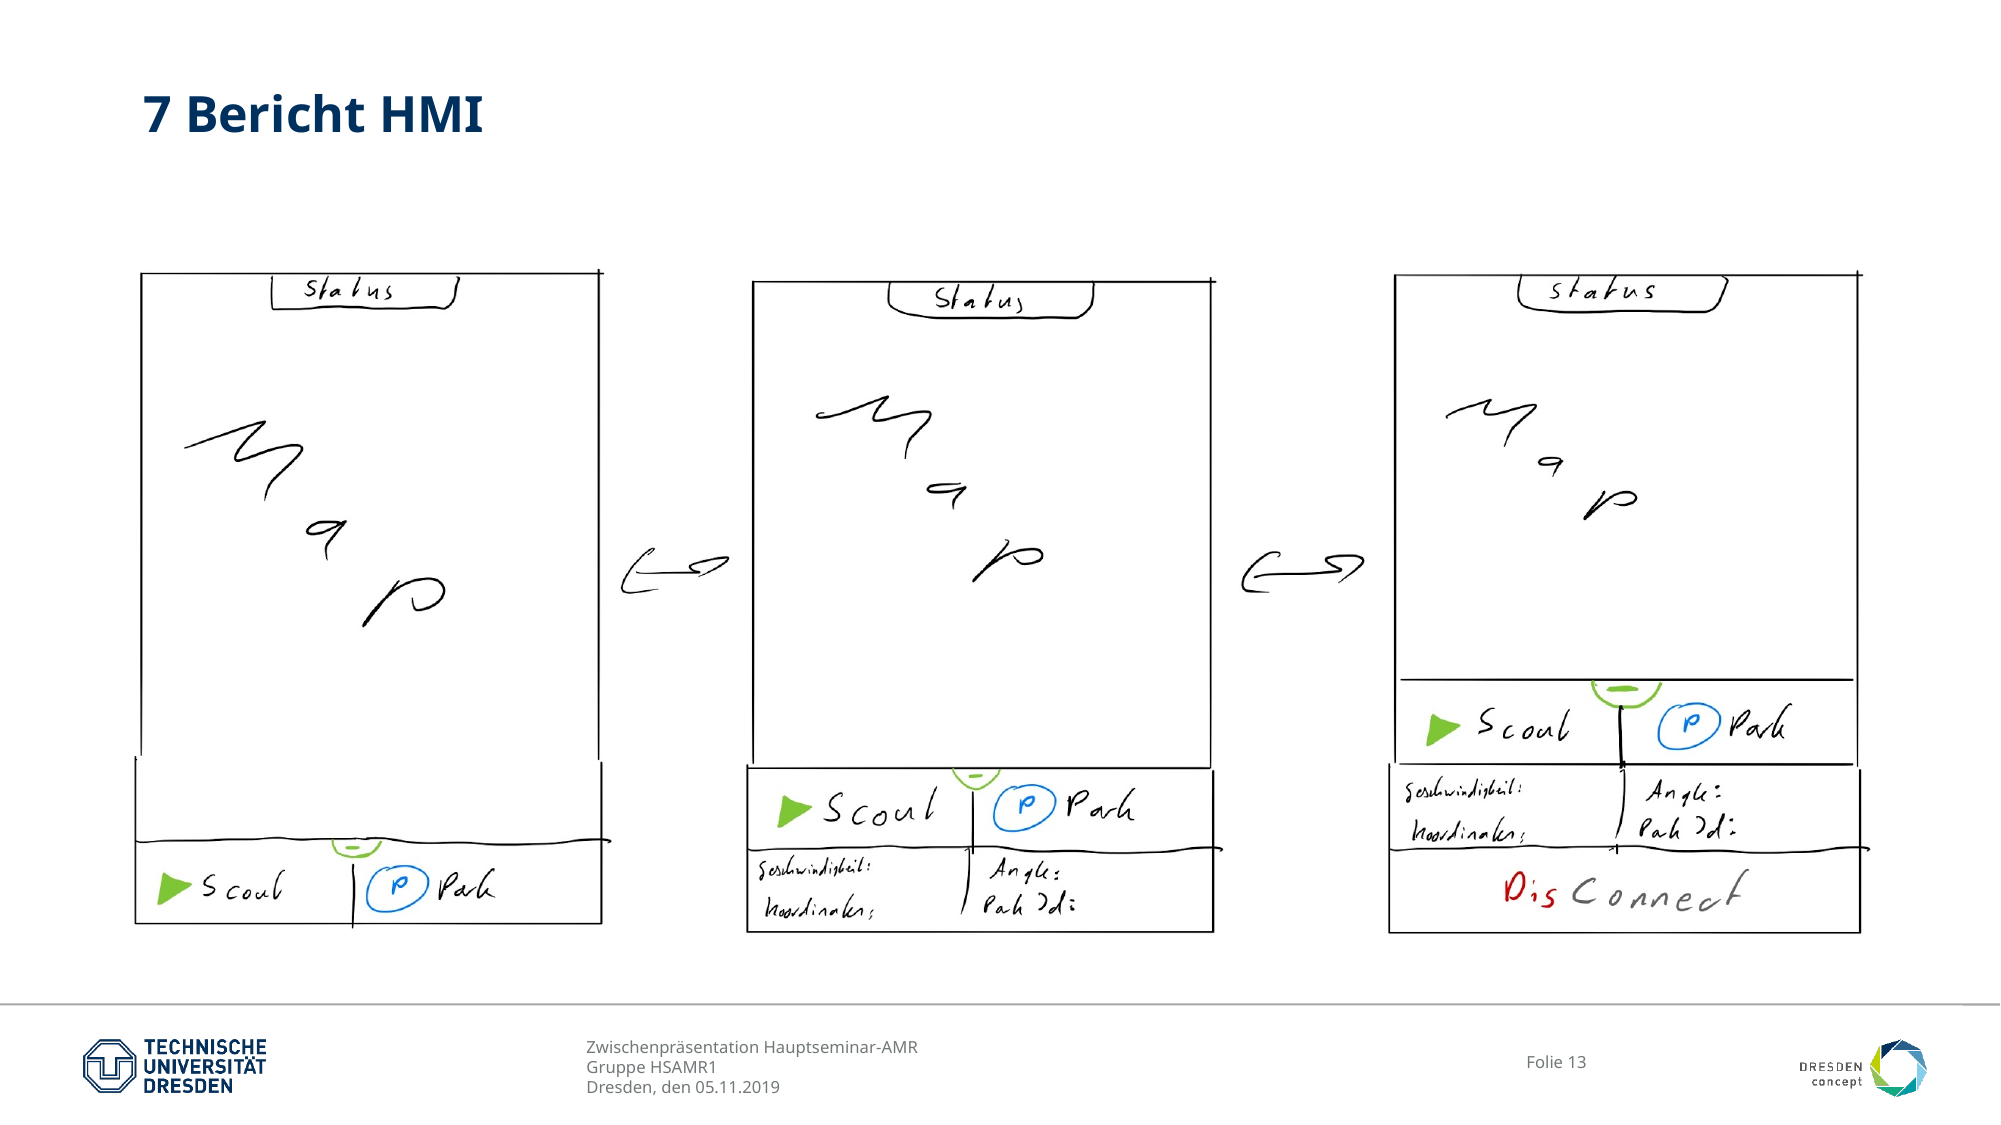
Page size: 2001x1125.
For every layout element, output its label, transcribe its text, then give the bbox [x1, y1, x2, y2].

picture [1800, 1039, 1927, 1097]
picture [83, 1039, 266, 1093]
picture [122, 247, 1878, 953]
title 7 Bericht HMI [143, 56, 1880, 169]
